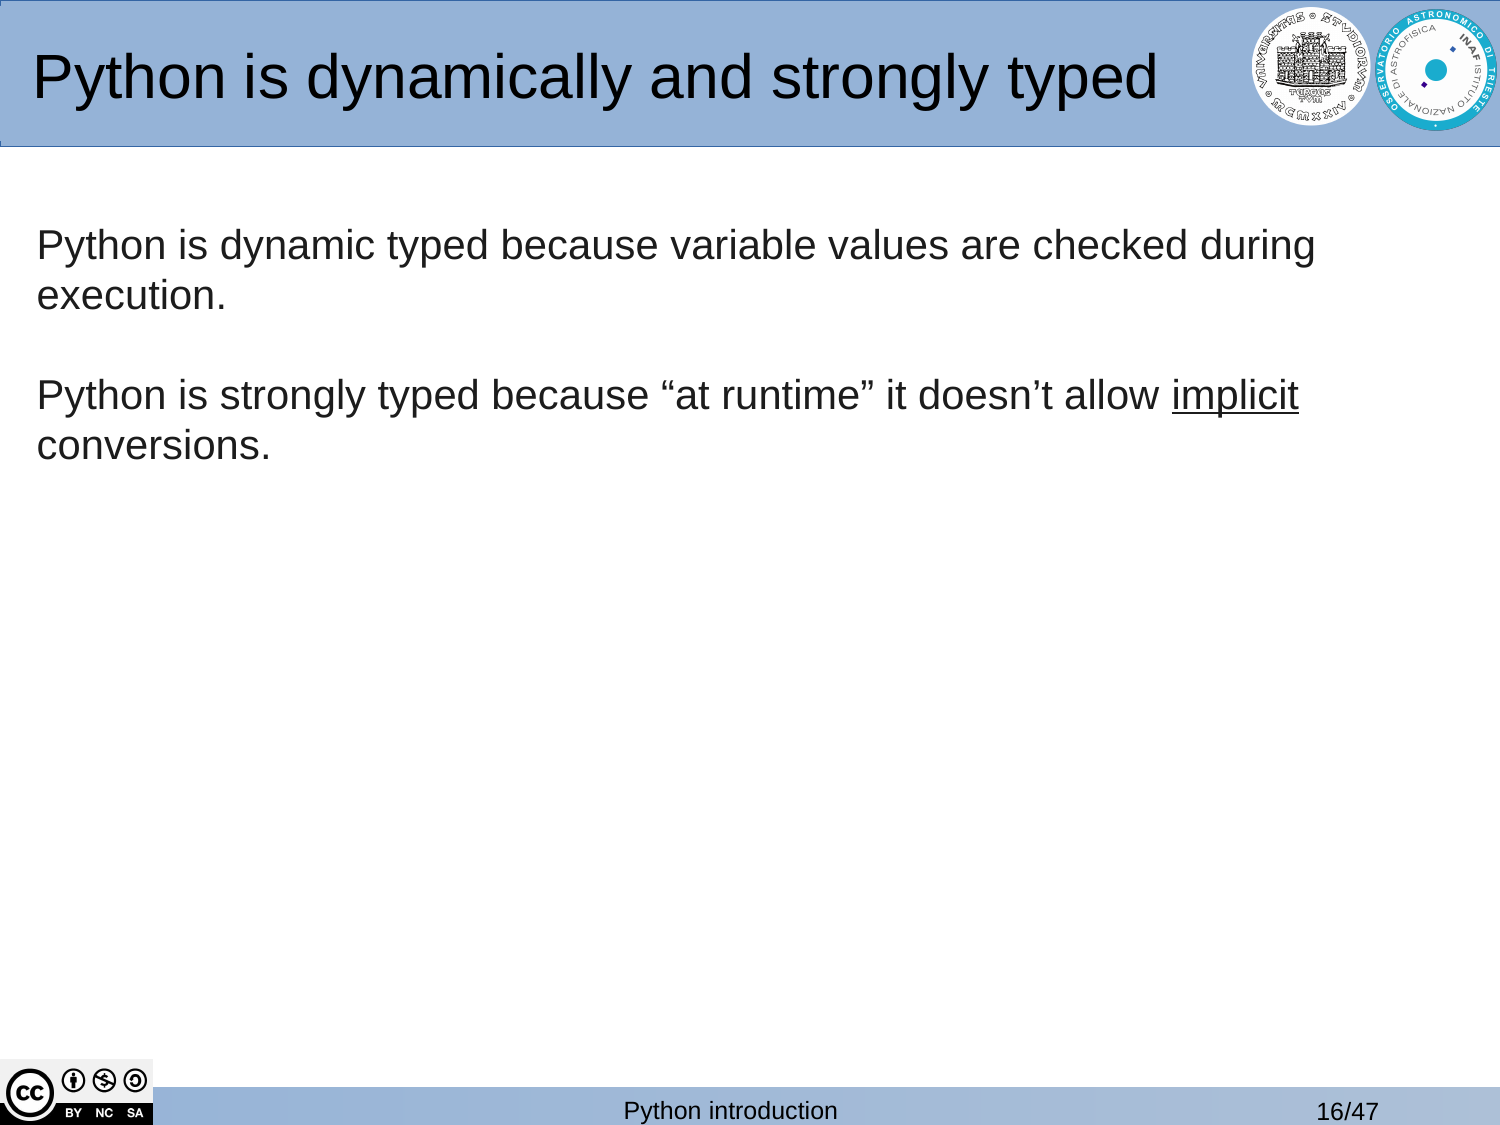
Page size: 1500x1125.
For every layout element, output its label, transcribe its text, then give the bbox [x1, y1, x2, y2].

list Python is dynamic typed because variable values are checked during execution. Python is strongly typed because “at runtime” it doesn’t allow implicit conversions. [21, 209, 1455, 1083]
text_box Python is dynamically and strongly typed [0, 5, 1243, 141]
picture [0, 1059, 153, 1125]
picture [1252, 0, 1500, 156]
